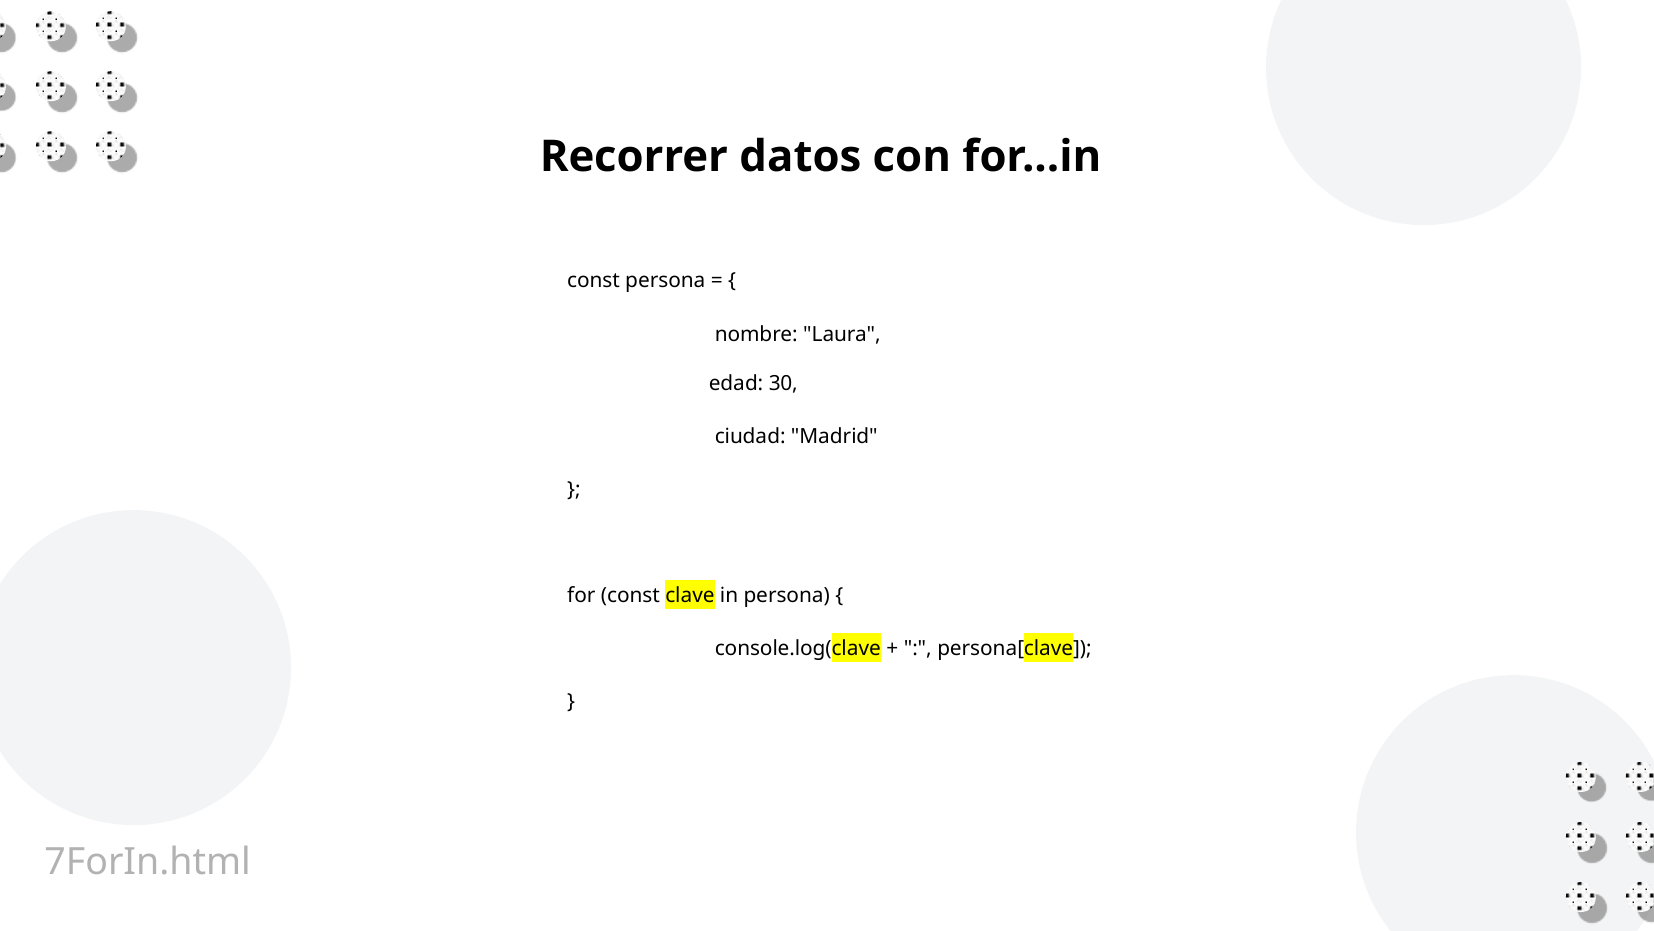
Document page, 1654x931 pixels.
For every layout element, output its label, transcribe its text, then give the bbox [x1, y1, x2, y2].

picture [35, 11, 66, 42]
picture [0, 14, 6, 39]
picture [99, 71, 122, 76]
picture [1625, 881, 1654, 912]
picture [95, 11, 126, 42]
title Recorrer datos con for...in [76, 76, 1565, 233]
picture [1625, 821, 1654, 853]
picture [1565, 821, 1596, 853]
picture [35, 71, 66, 102]
picture [0, 134, 7, 159]
list const persona = { nombre: "Laura", edad: 30, ciudad: "Madrid" }; for (const clave in persona) { console.log(clave + ":", persona[clave]); } [513, 265, 1241, 806]
picture [0, 74, 6, 99]
text_box 7ForIn.html [29, 826, 272, 893]
picture [1565, 761, 1596, 793]
picture [1625, 761, 1654, 792]
picture [35, 131, 67, 162]
picture [1565, 882, 1596, 913]
